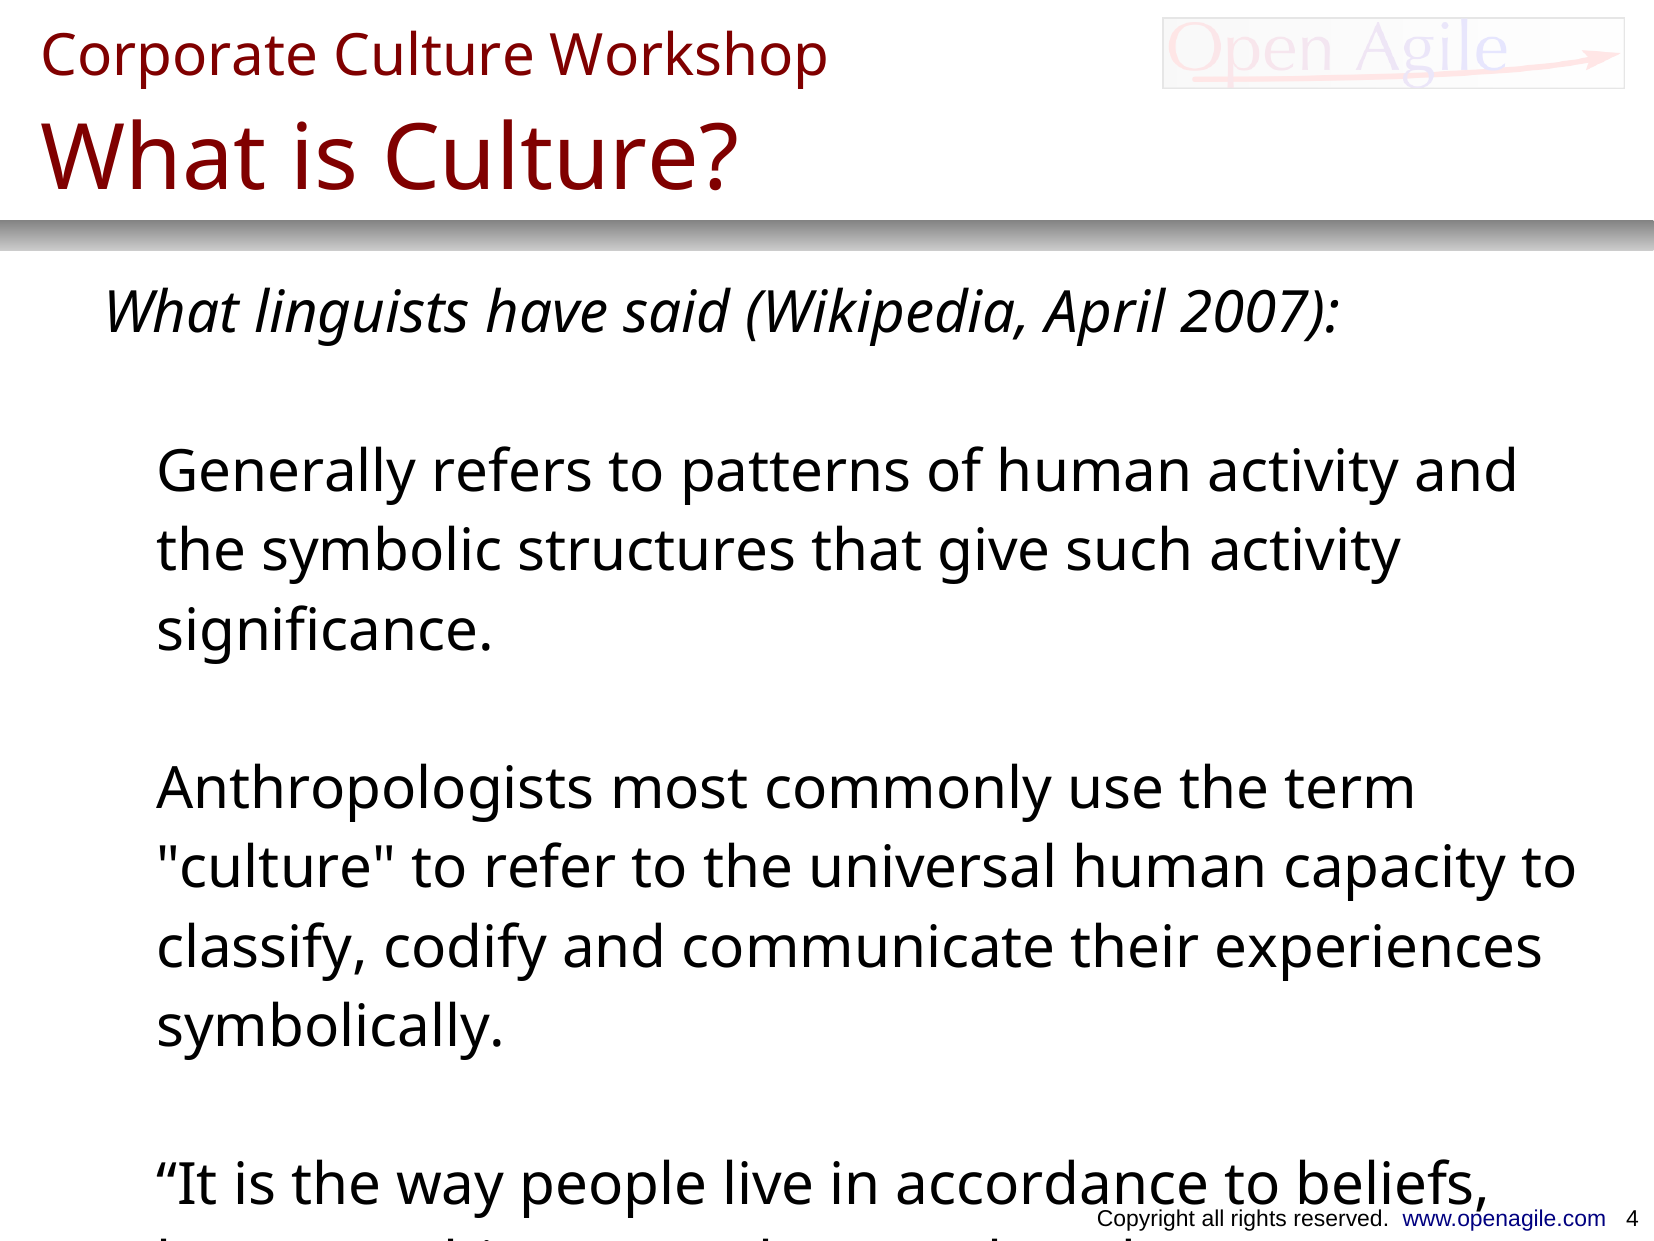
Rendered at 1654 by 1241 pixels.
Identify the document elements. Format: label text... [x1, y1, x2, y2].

list What linguists have said (Wikipedia, April 2007): Generally refers to patterns of human activity and the symbolic structures that give such activity significance. Anthropologists most commonly use the term "culture" to refer to the universal human capacity to classify, codify and communicate their experiences symbolically. “It is the way people live in accordance to beliefs, language, history, or the way they dress." [85, 270, 1617, 1192]
title Corporate Culture Workshop What is Culture? [40, 8, 1654, 222]
